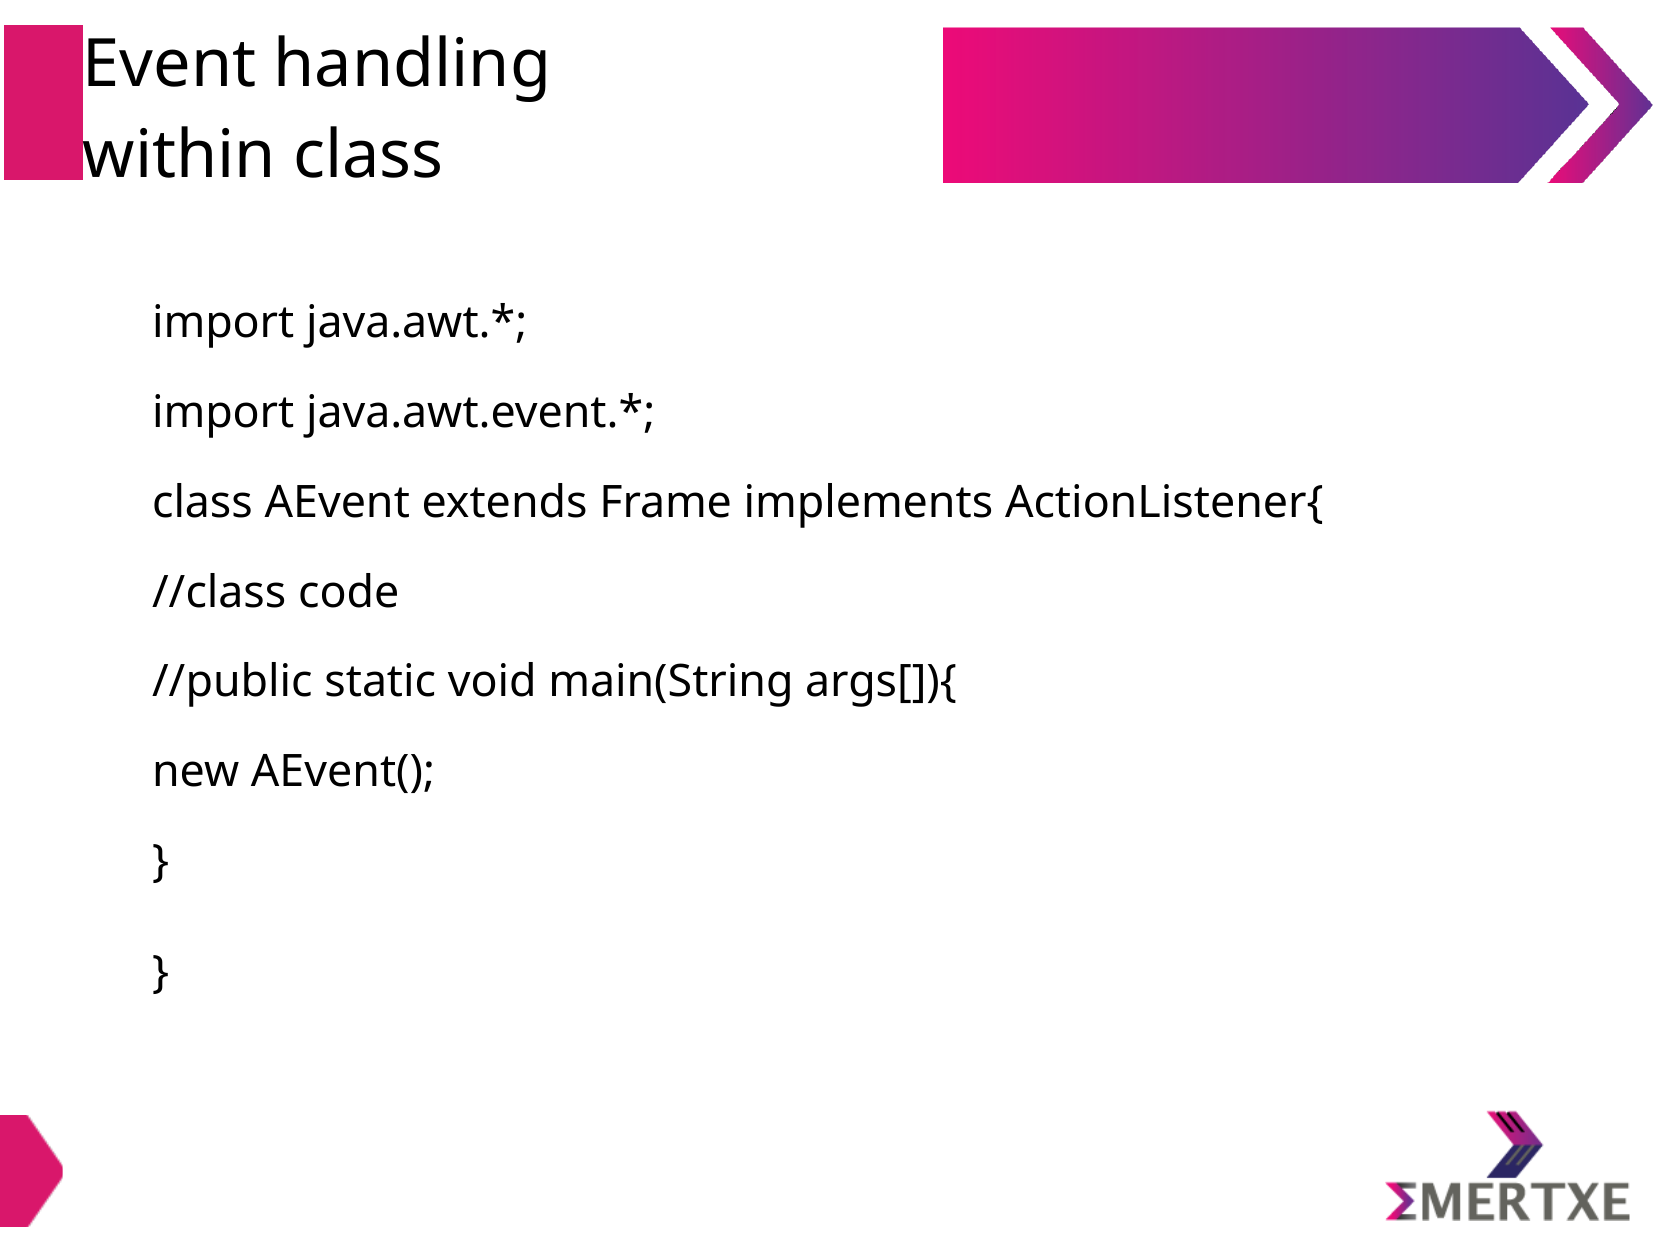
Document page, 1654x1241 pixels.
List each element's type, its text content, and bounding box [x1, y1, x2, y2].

picture [1571, 27, 1653, 183]
picture [1385, 1107, 1631, 1221]
title Event handling within class [82, 2, 1571, 210]
list import java.awt.*; import java.awt.event.*; class AEvent extends Frame implements ActionListener{ //class code //public static void main(String args[]){ new AEvent(); } } [82, 290, 1571, 1010]
